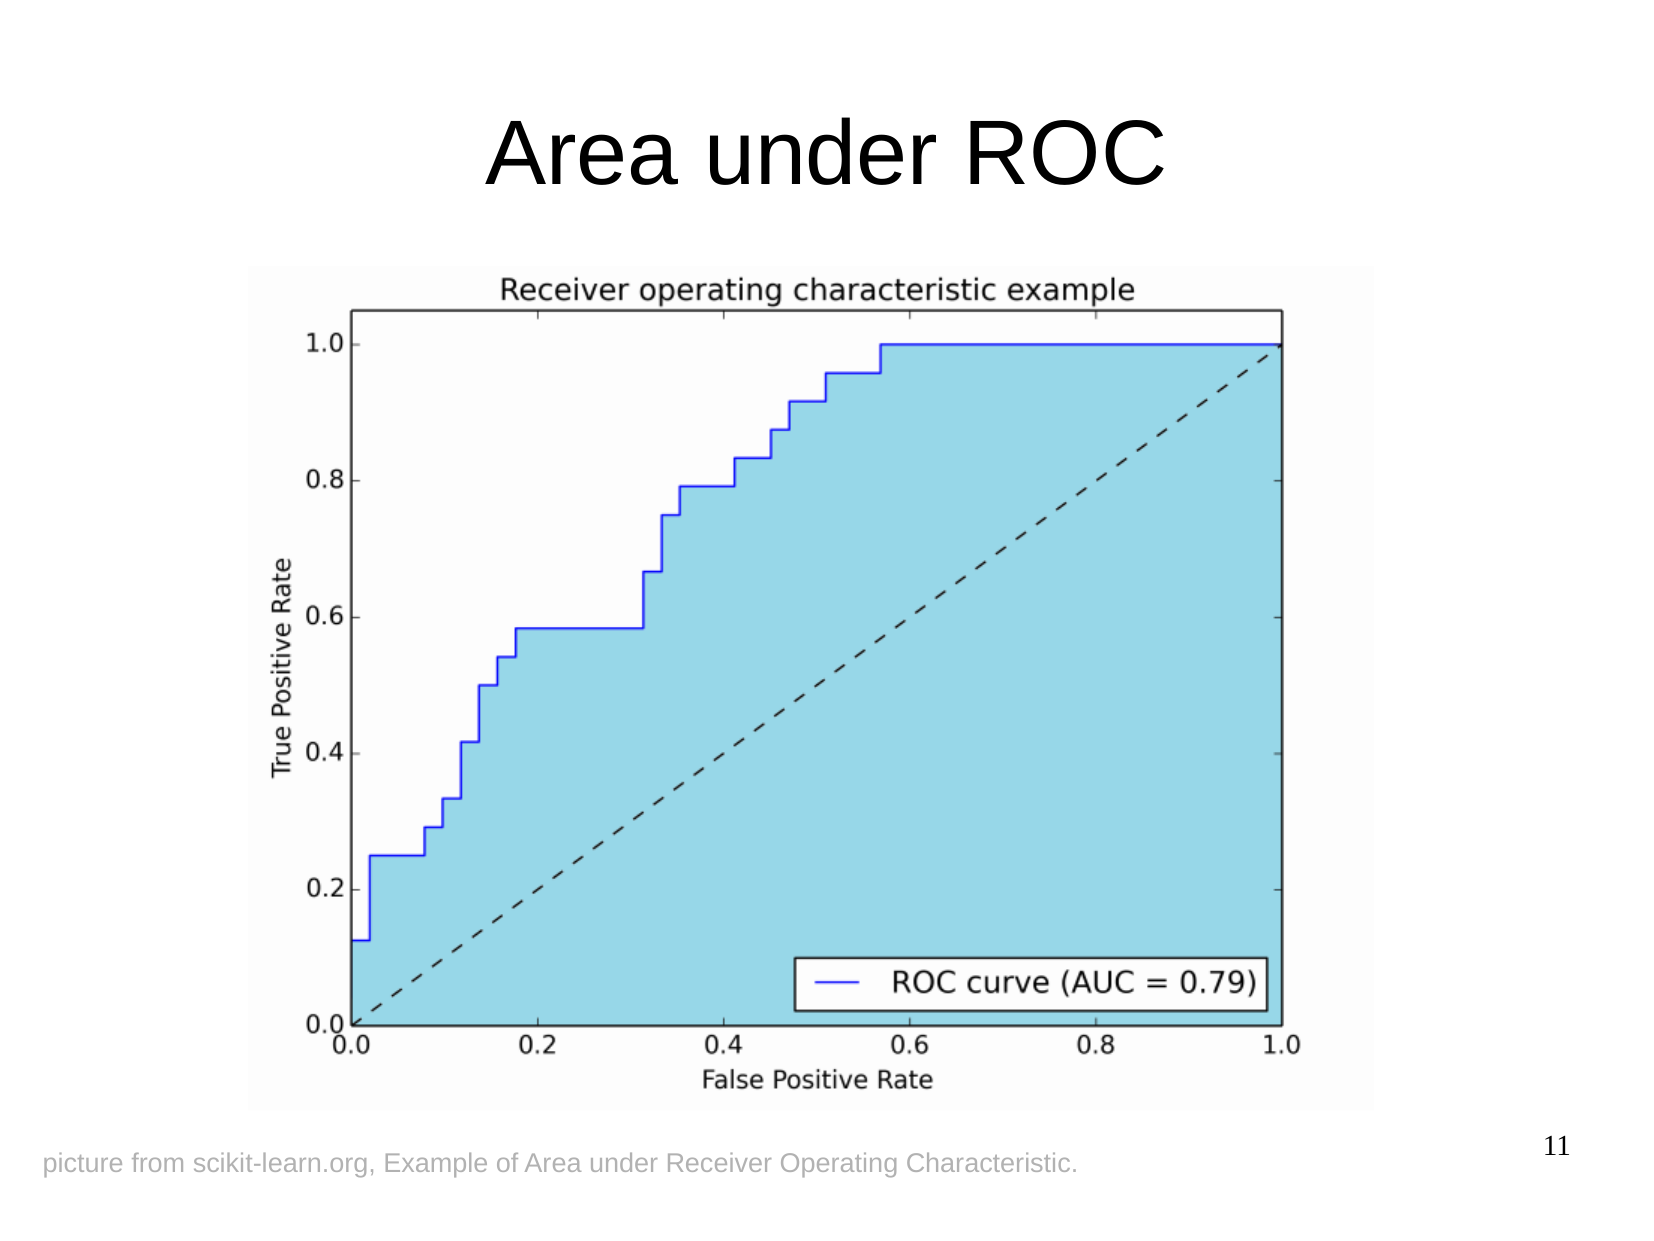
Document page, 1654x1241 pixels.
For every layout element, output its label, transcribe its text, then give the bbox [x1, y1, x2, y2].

text_box picture from scikit-learn.org, Example of Area under Receiver Operating Characteristic. [42, 1147, 1335, 1193]
title Area under ROC [82, 49, 1571, 257]
picture [248, 266, 1374, 1111]
